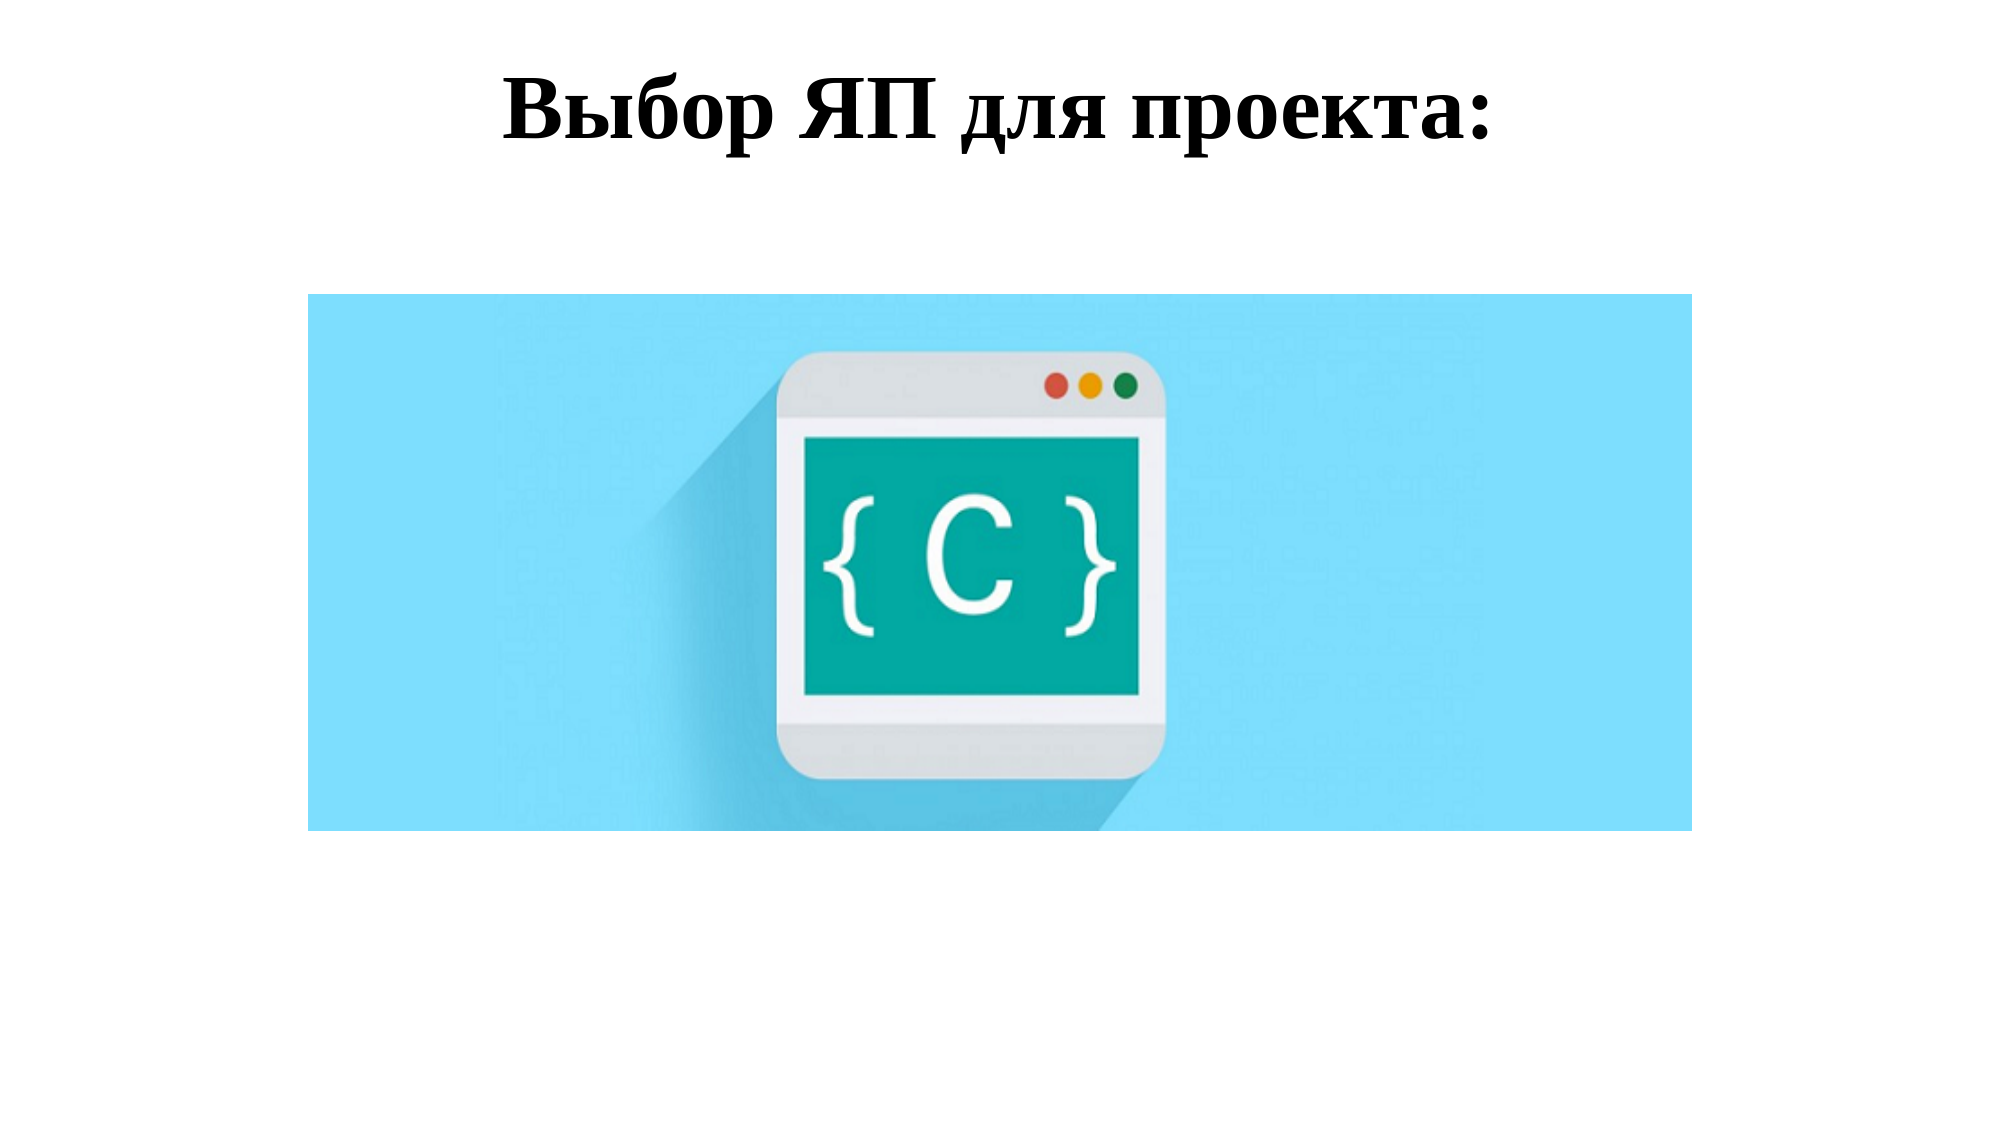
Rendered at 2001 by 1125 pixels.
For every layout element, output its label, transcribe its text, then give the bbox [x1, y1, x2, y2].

picture [308, 294, 1692, 831]
title Выбор ЯП для проекта: [0, 0, 2000, 218]
